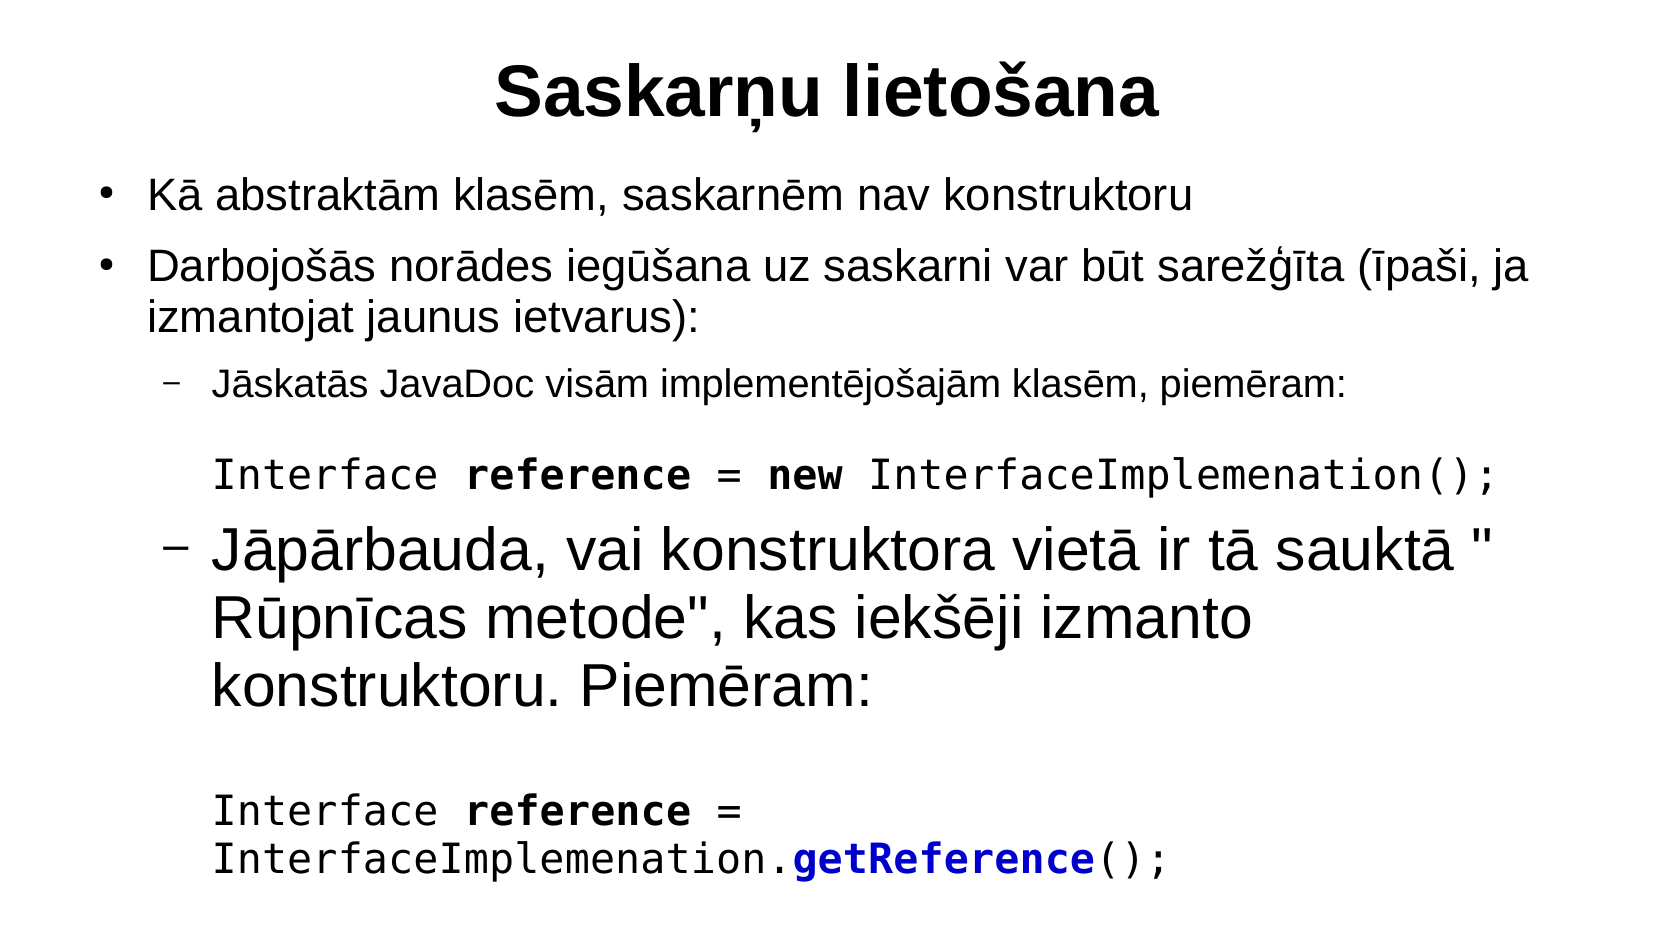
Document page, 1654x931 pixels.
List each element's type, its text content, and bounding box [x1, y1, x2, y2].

list Kā abstraktām klasēm, saskarnēm nav konstruktoru Darbojošās norādes iegūšana uz saskarni var būt sarežģīta (īpaši, ja izmantojat jaunus ietvarus): Jāskatās JavaDoc visām implementējošajām klasēm, piemēram: Interface reference = new InterfaceImplemenation(); Jāpārbauda, ​​vai konstruktora vietā ir tā sauktā "Rūpnīcas metode", kas iekšēji izmanto konstruktoru. Piemēram: Interface reference = InterfaceImplemenation.getReference(); [82, 168, 1538, 889]
title Saskarņu lietošana [82, 37, 1571, 147]
